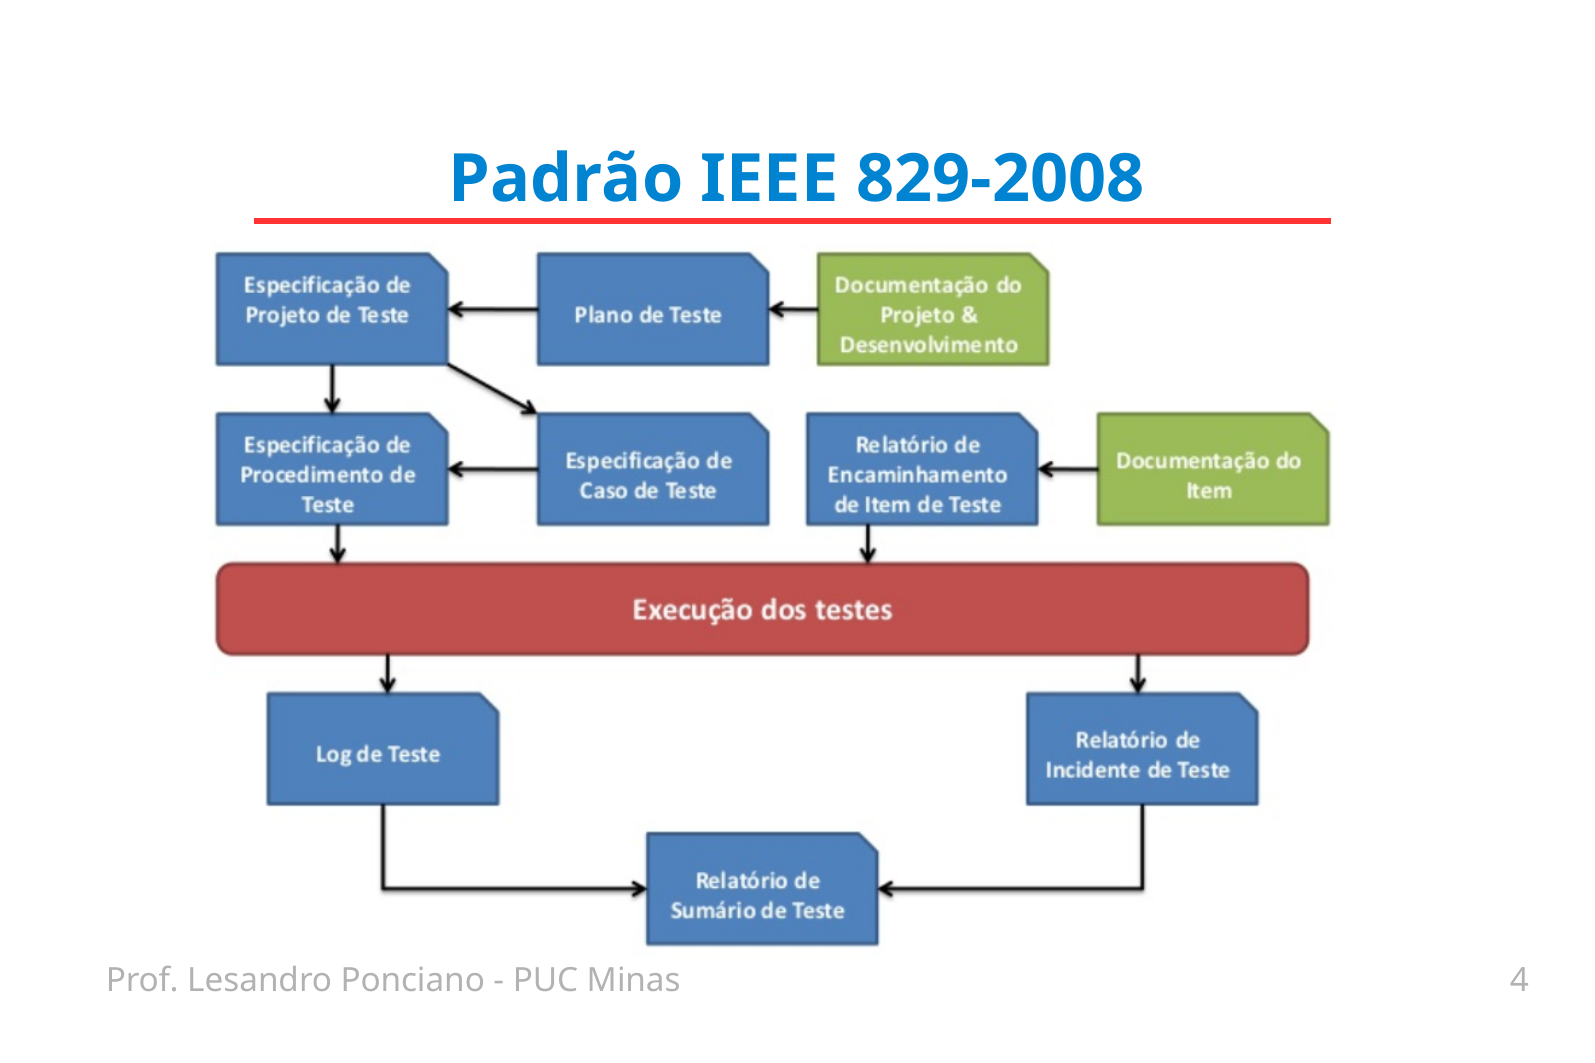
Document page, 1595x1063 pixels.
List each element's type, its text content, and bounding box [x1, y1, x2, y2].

title Padrão IEEE 829-2008 [132, 96, 1462, 255]
picture [176, 241, 1335, 957]
